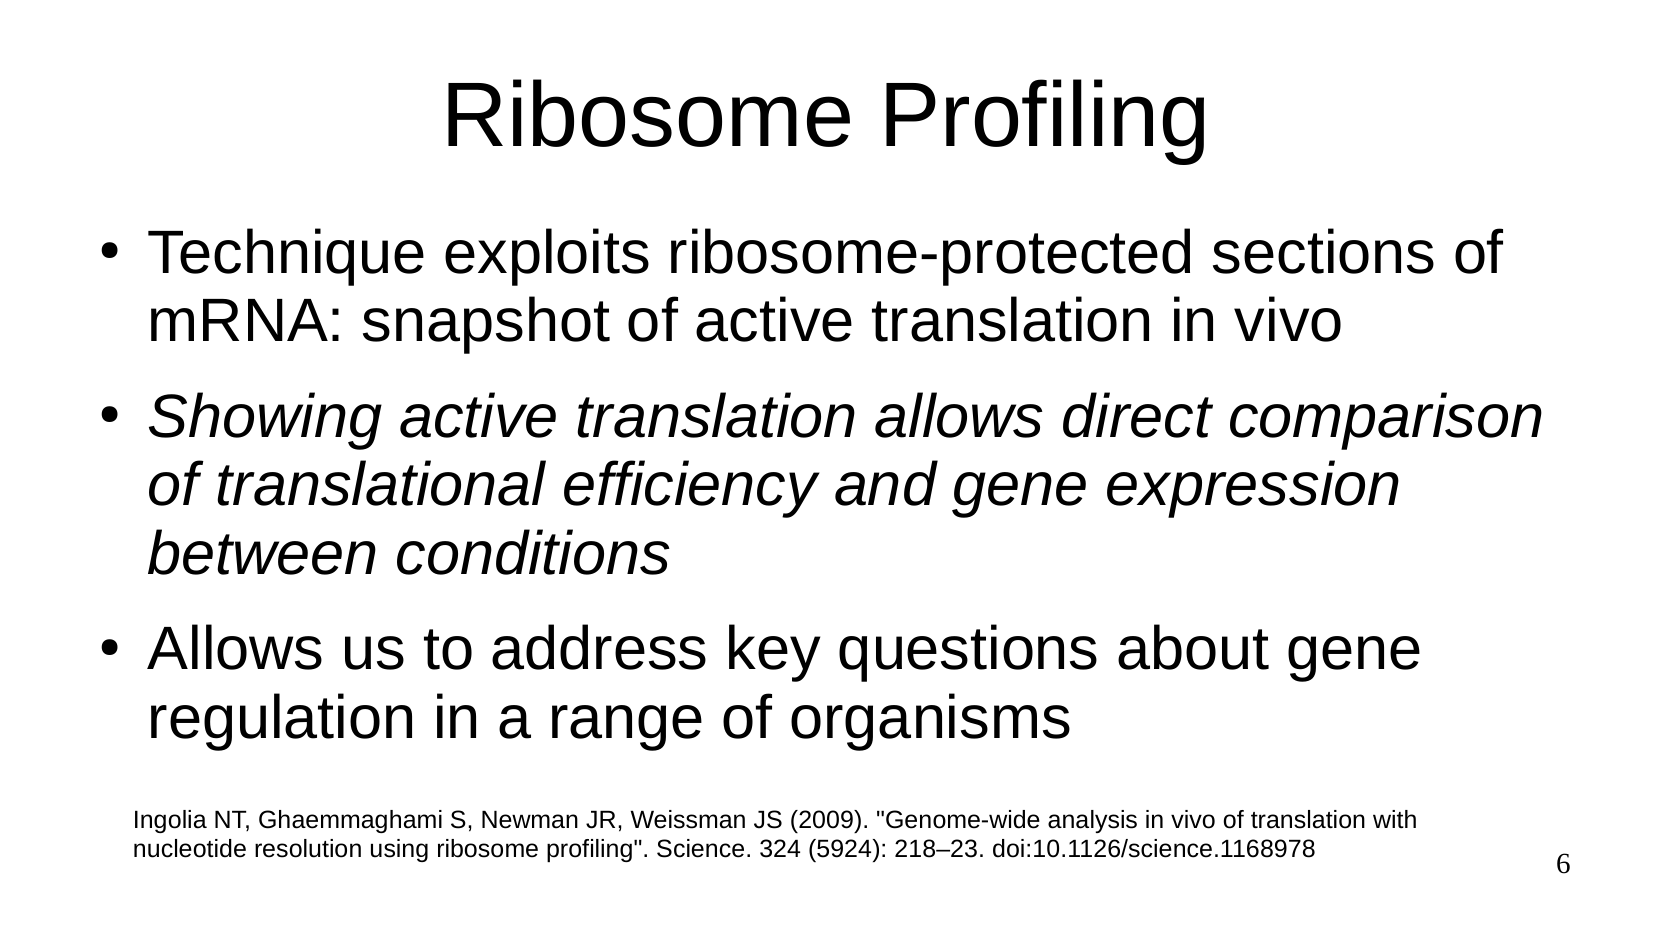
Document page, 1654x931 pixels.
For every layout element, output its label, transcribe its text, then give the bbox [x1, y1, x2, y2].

list Technique exploits ribosome-protected sections of mRNA: snapshot of active translation in vivo Showing active translation allows direct comparison of translational efficiency and gene expression between conditions Allows us to address key questions about gene regulation in a range of organisms [82, 217, 1571, 758]
title Ribosome Profiling [82, 37, 1571, 193]
text_box Ingolia NT, Ghaemmaghami S, Newman JR, Weissman JS (2009). "Genome-wide analysis in vivo of translation with nucleotide resolution using ribosome profiling". Science. 324 (5924): 218–23. doi:10.1126/science.1168978 [118, 798, 1489, 898]
